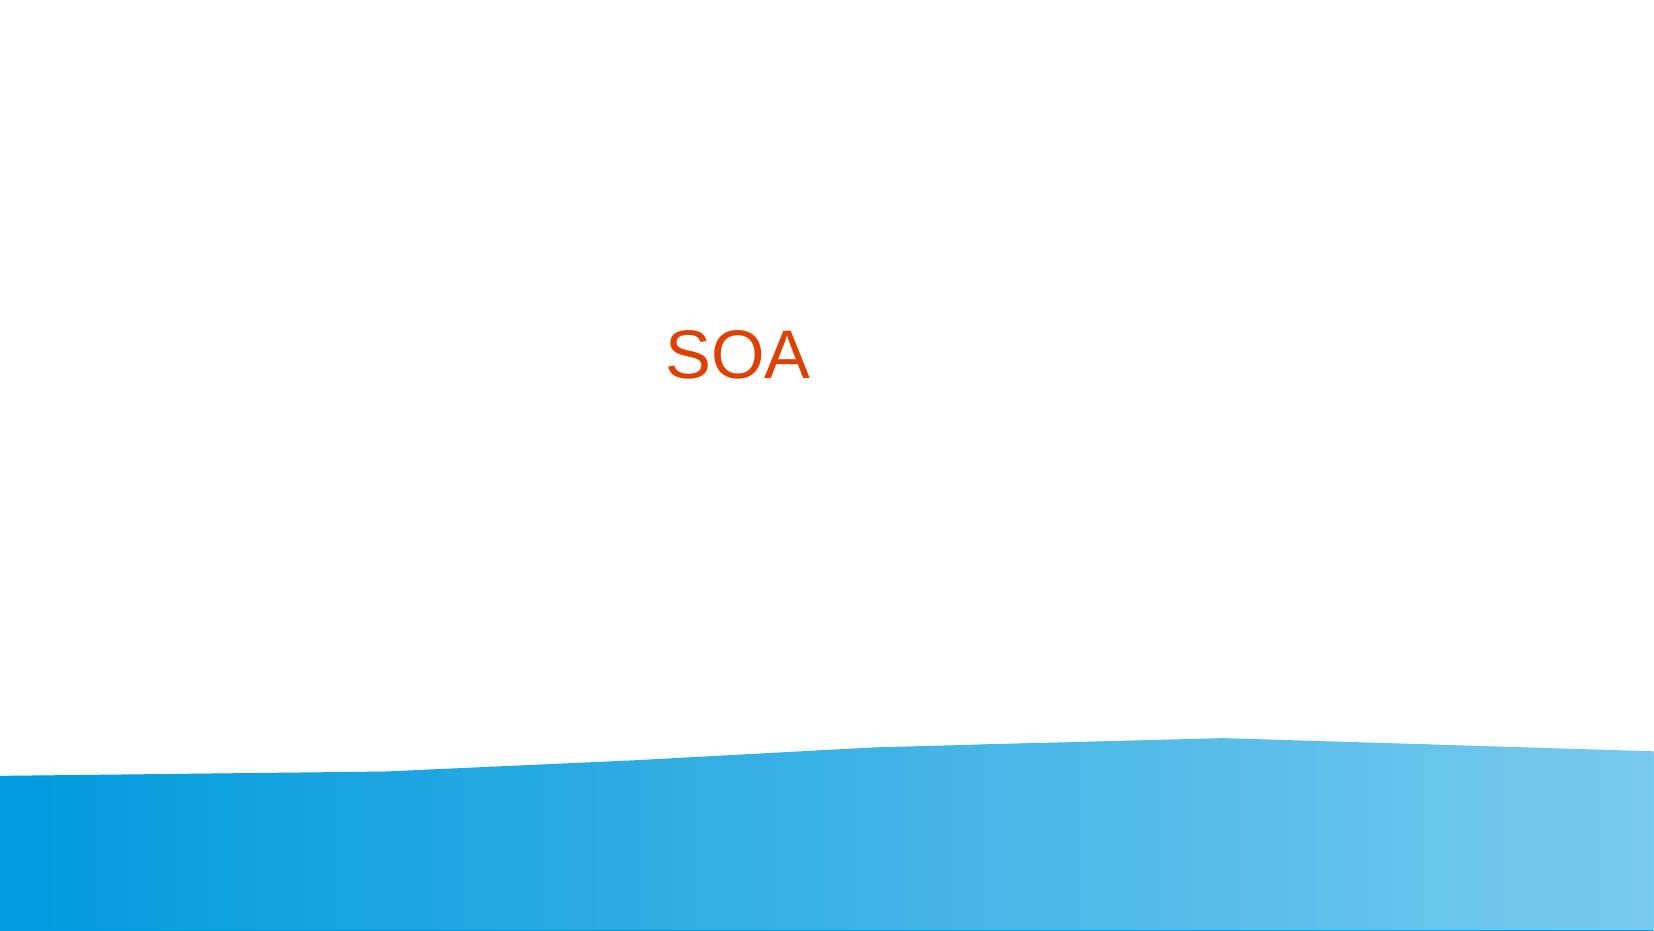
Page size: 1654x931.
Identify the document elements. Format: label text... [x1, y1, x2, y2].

title SOA [0, 265, 1477, 443]
